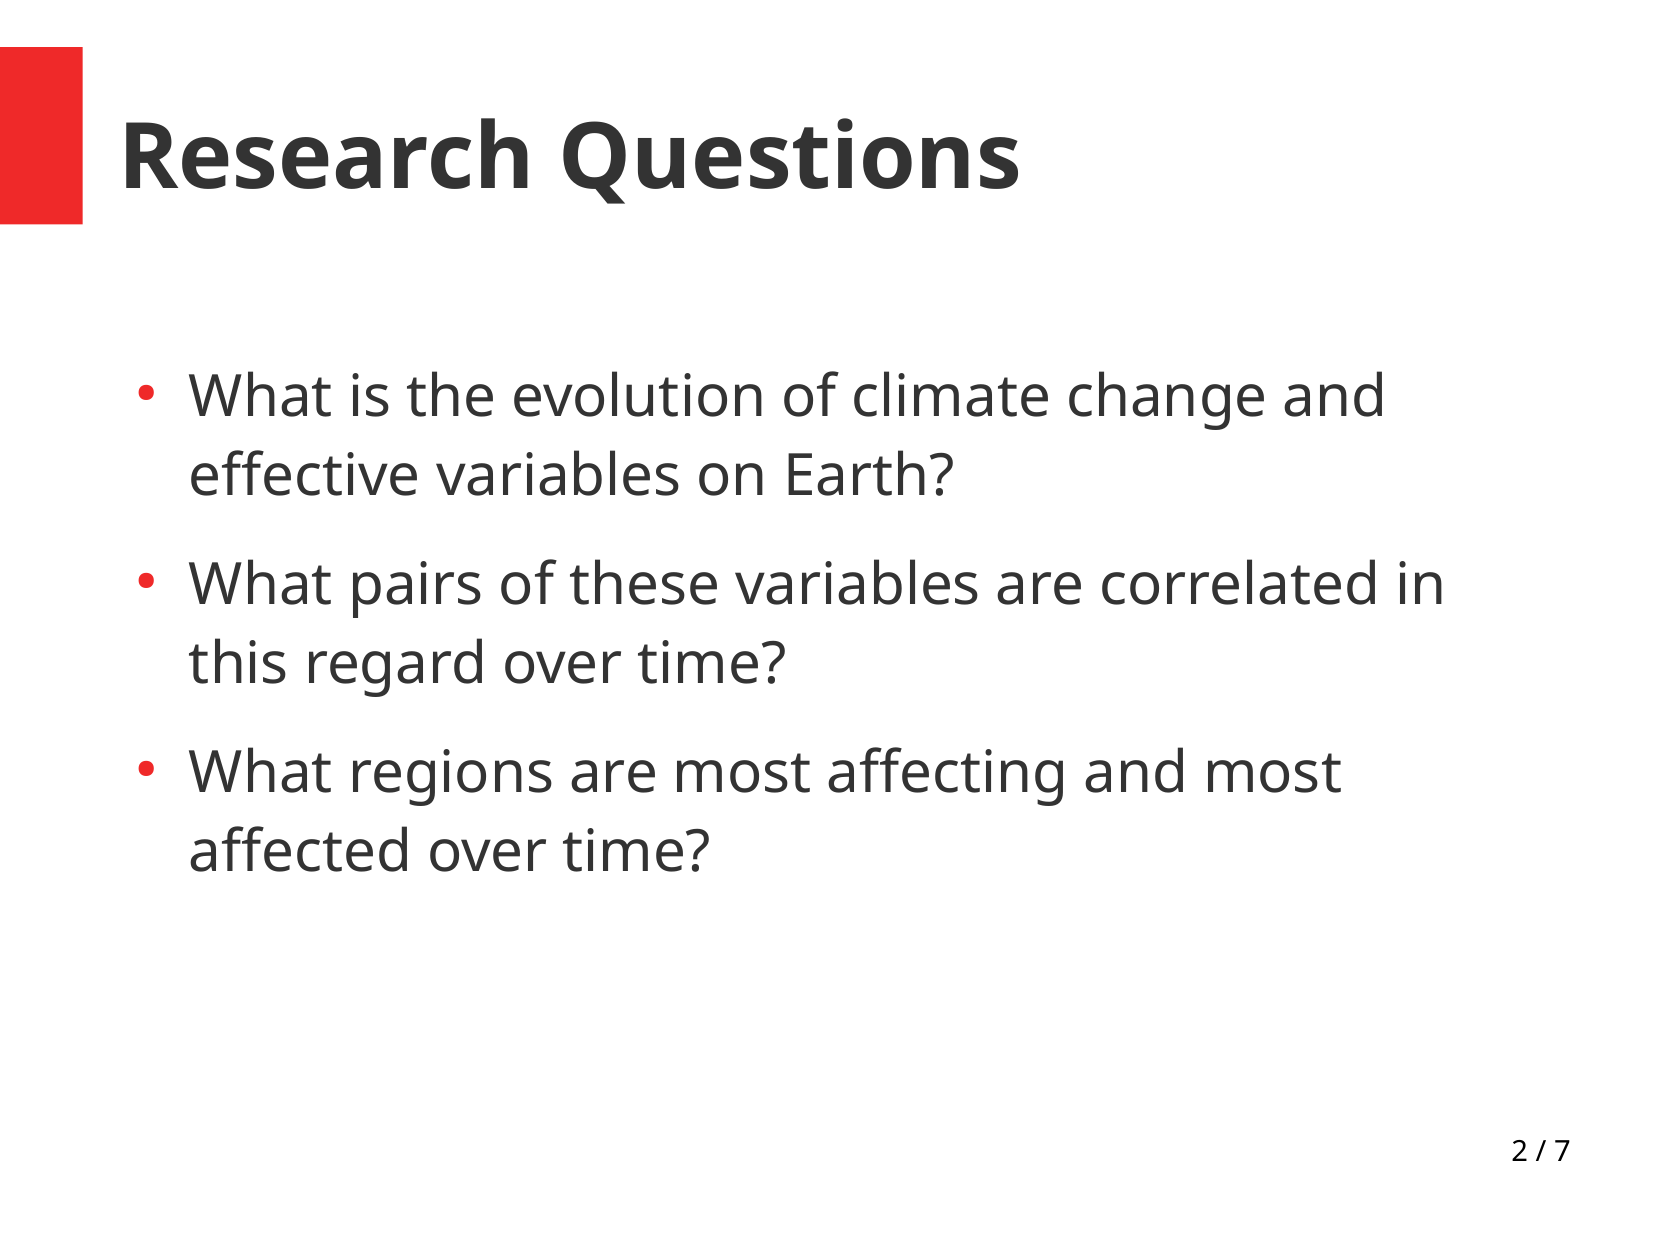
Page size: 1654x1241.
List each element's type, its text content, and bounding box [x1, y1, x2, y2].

title Research Questions [118, 49, 1571, 257]
list What is the evolution of climate change and effective variables on Earth? What pairs of these variables are correlated in this regard over time? What regions are most affecting and most affected over time? [118, 354, 1536, 1074]
